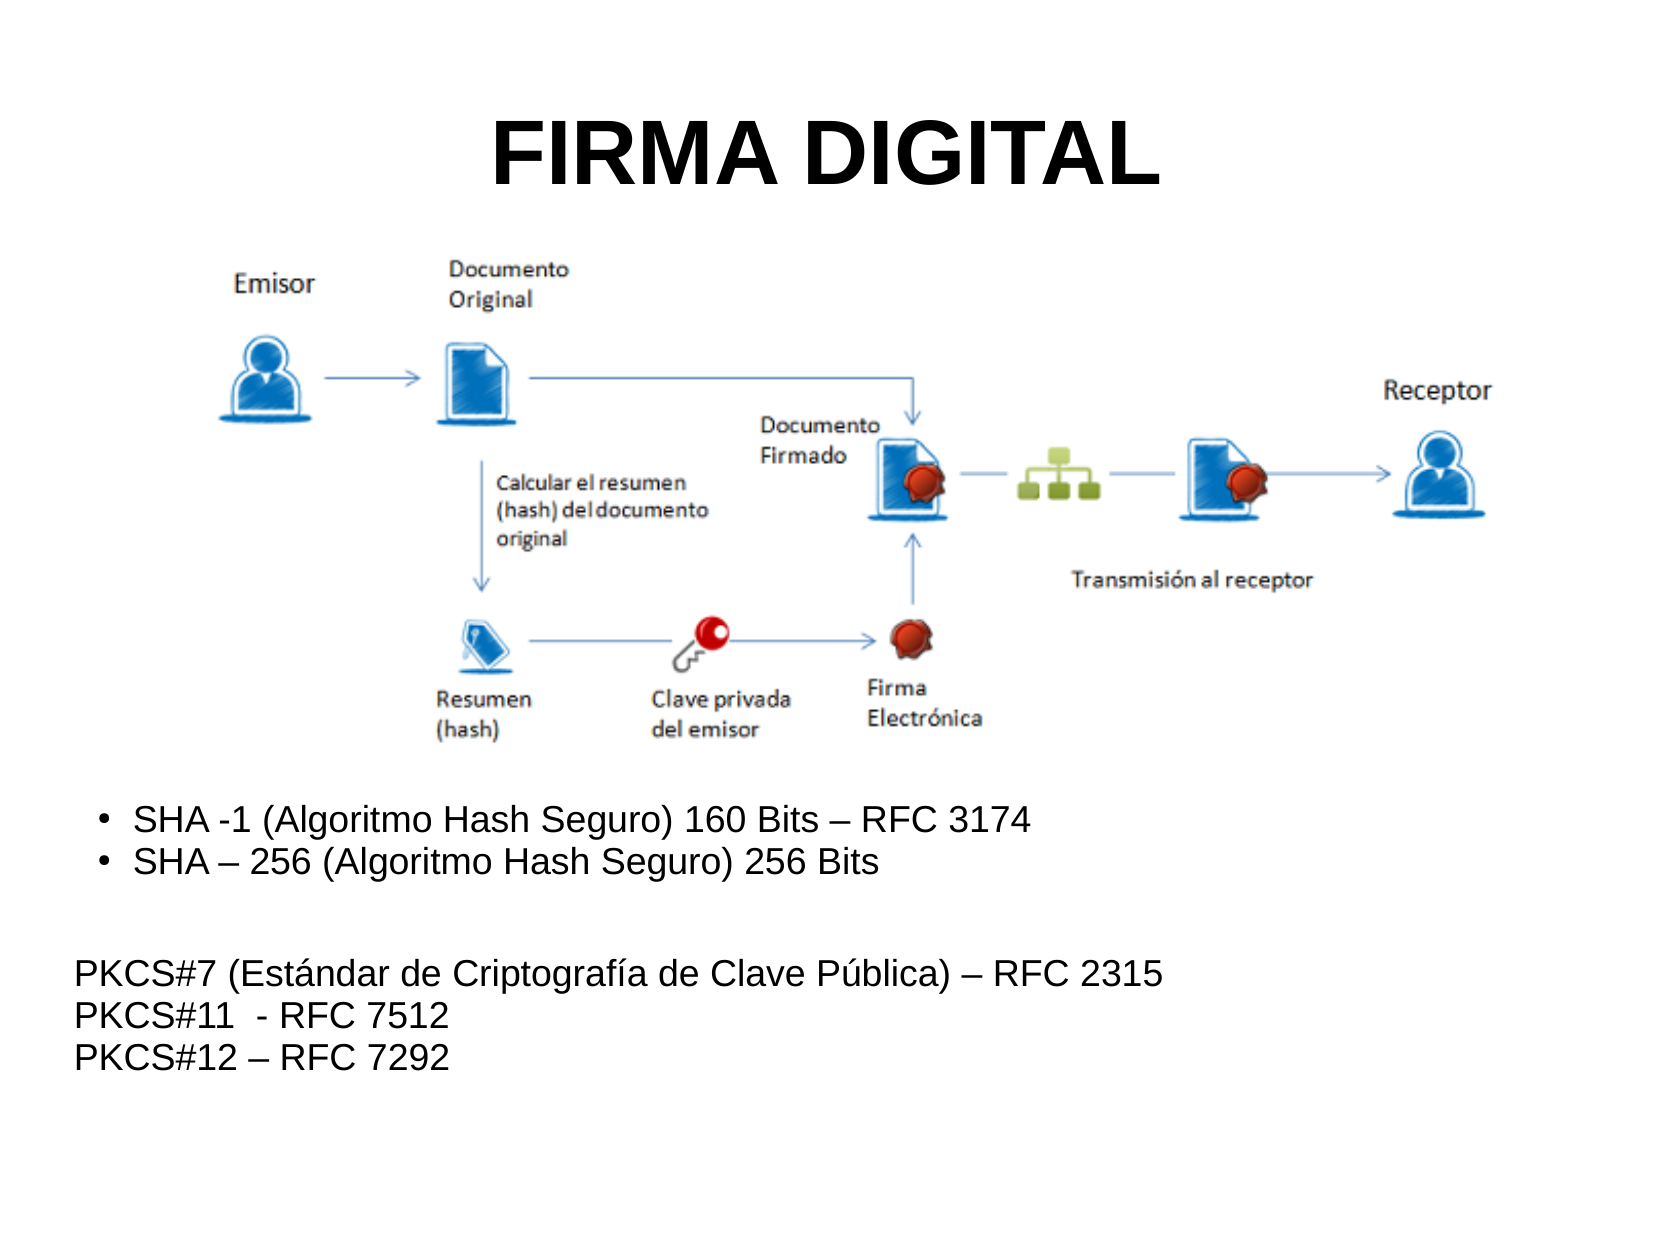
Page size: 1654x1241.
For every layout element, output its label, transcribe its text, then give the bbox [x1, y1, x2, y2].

text_box PKCS#7 (Estándar de Criptografía de Clave Pública) – RFC 2315 PKCS#11 - RFC 7512 PKCS#12 – RFC 7292 [59, 944, 1193, 1099]
text_box SHA -1 (Algoritmo Hash Seguro) 160 Bits – RFC 3174 SHA – 256 (Algoritmo Hash Seguro) 256 Bits [82, 791, 1063, 910]
title FIRMA DIGITAL [82, 49, 1571, 257]
picture [200, 236, 1535, 782]
